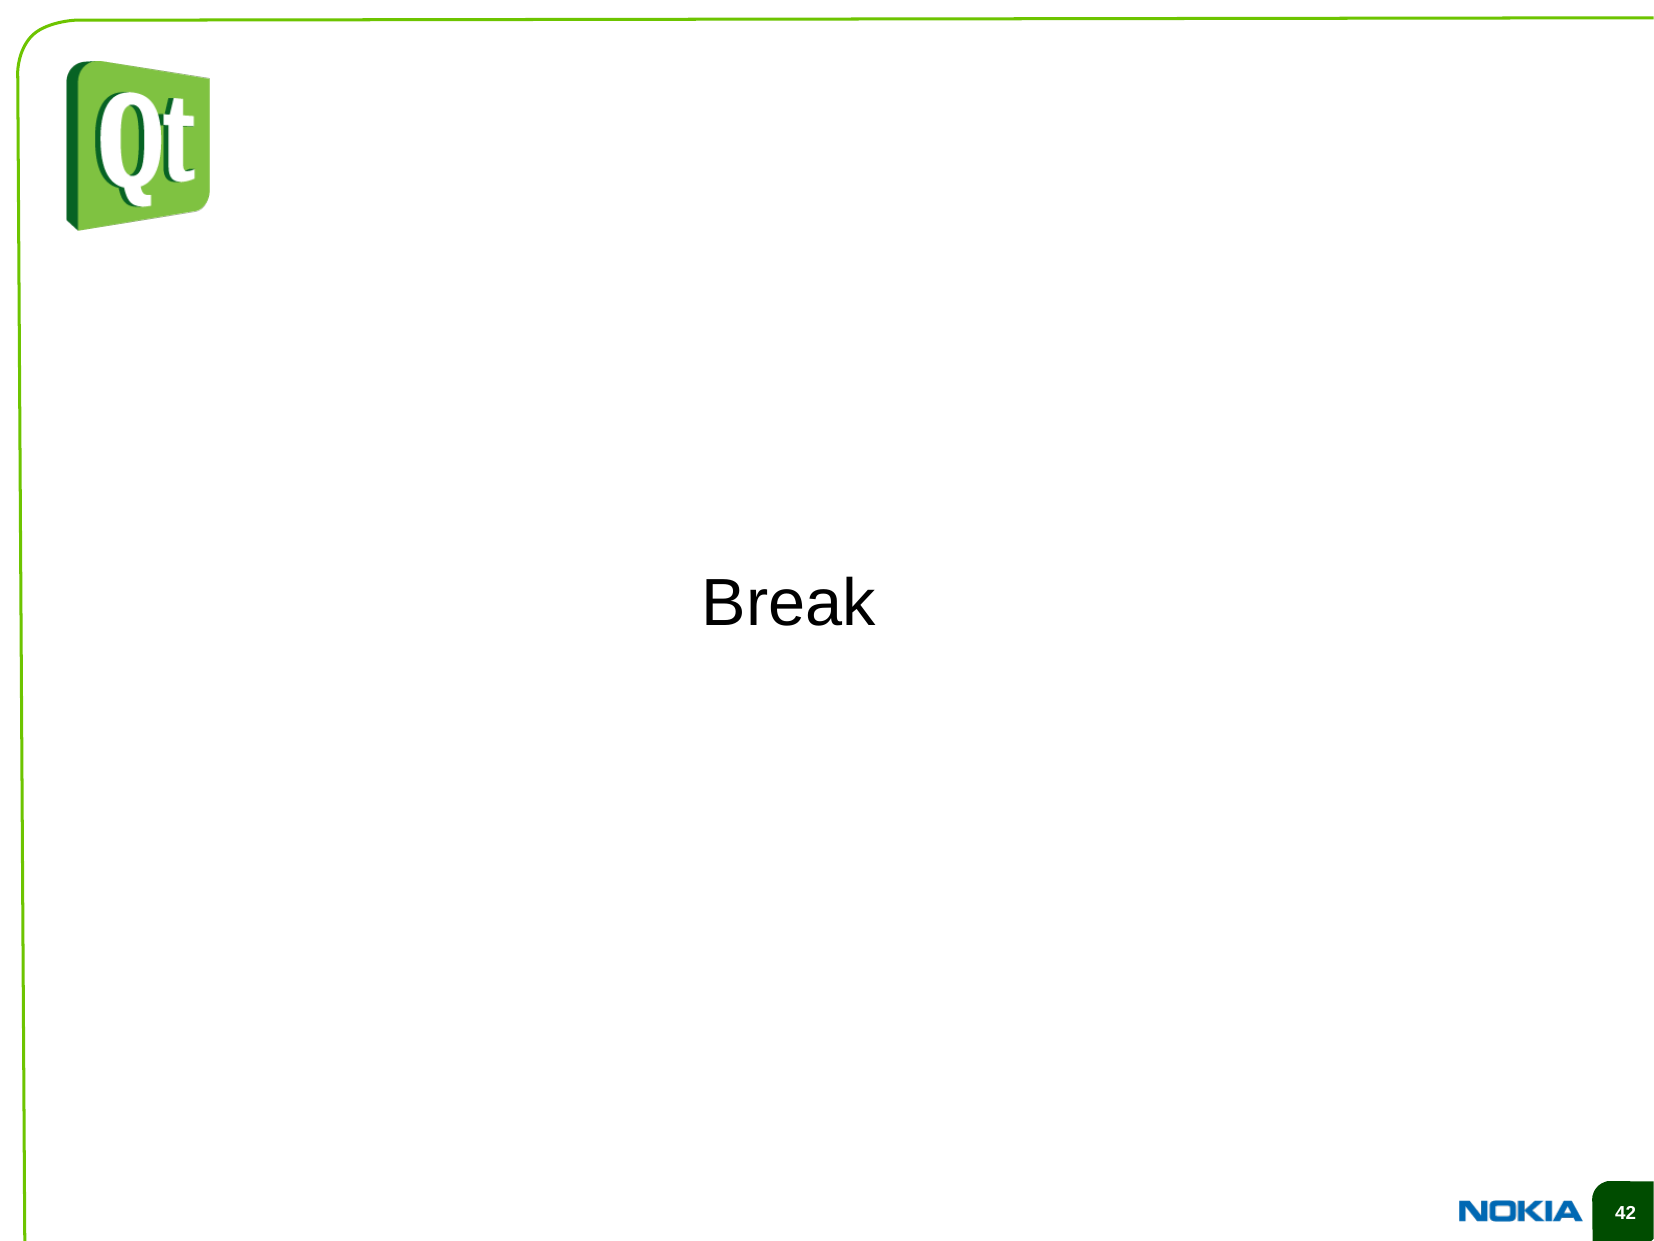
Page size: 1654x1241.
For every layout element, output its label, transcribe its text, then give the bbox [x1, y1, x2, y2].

subtitle Break [251, 49, 1327, 1155]
picture [66, 61, 210, 231]
picture [1459, 1200, 1583, 1222]
